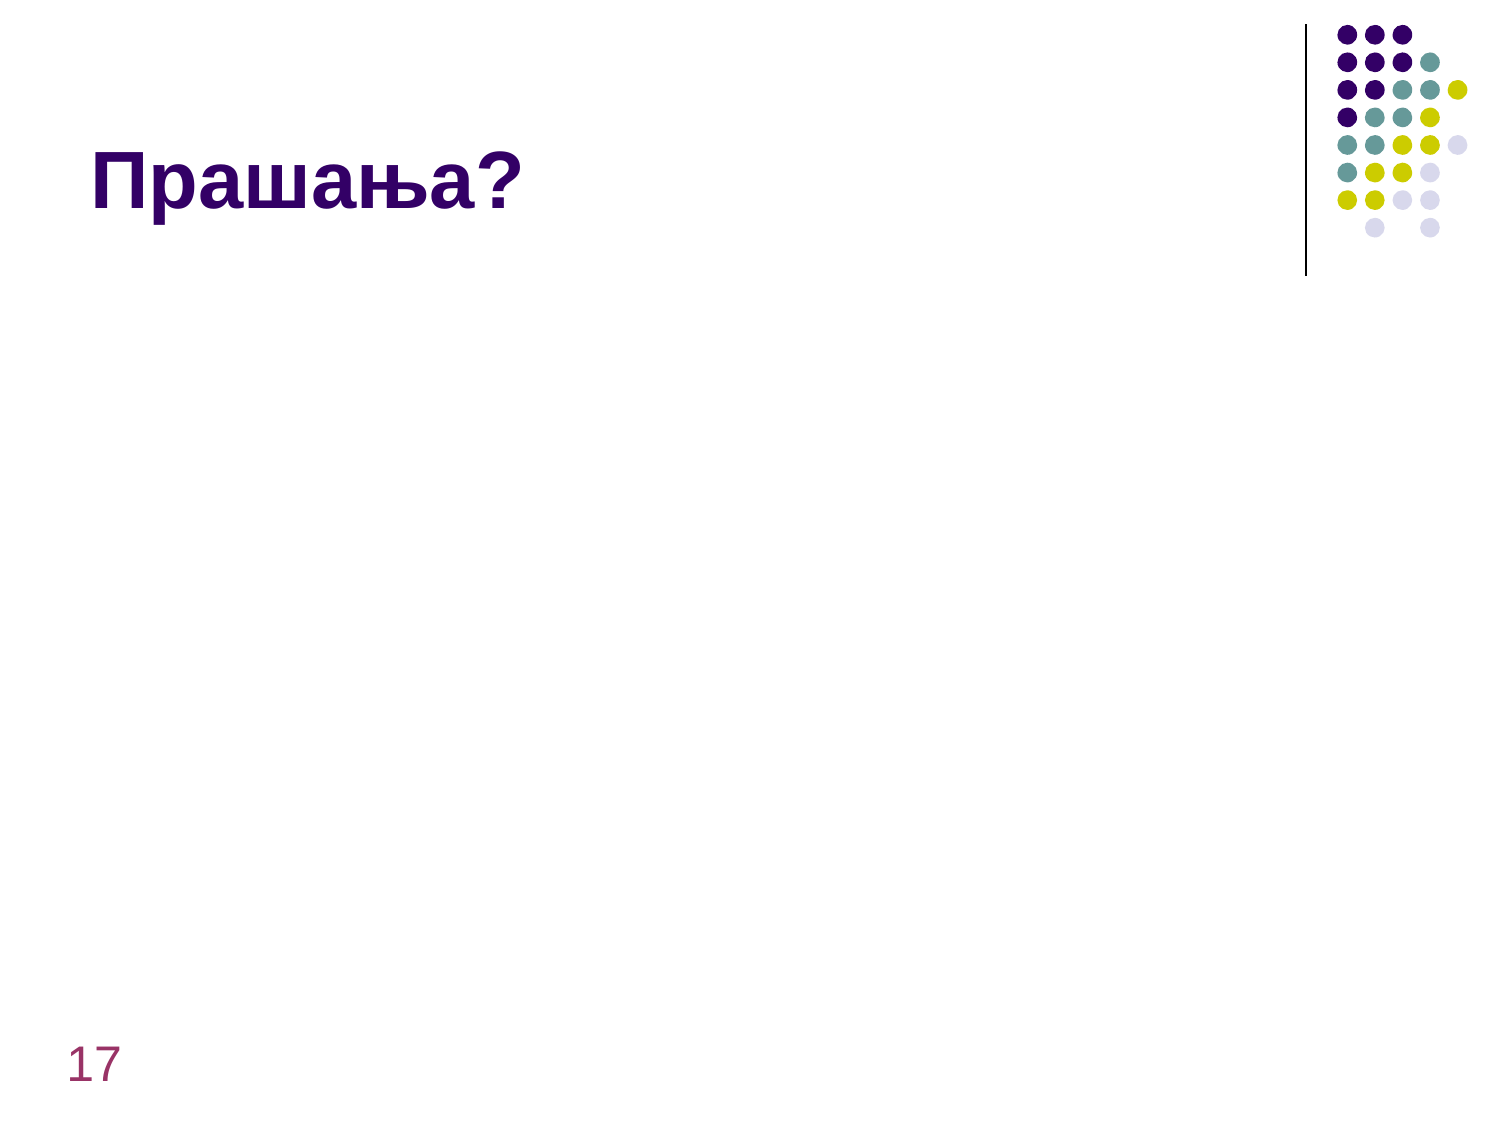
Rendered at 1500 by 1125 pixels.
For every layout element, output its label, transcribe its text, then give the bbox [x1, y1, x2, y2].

title Прашања? [74, 20, 1313, 233]
